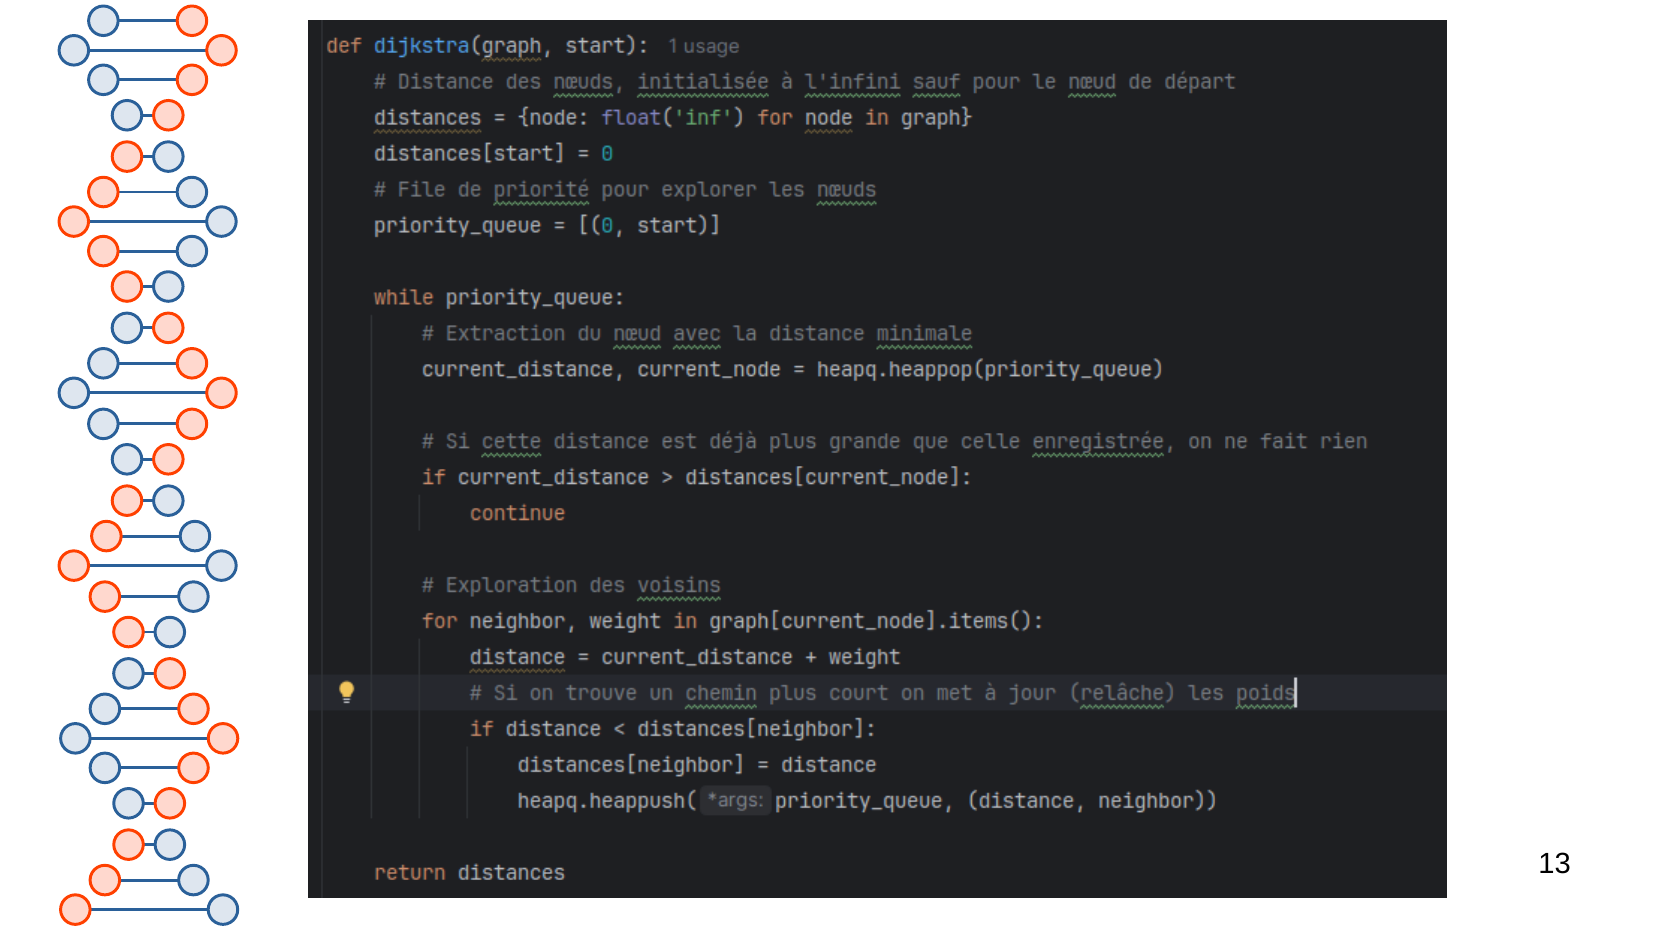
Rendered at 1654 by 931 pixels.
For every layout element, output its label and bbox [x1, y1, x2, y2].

picture [308, 20, 1447, 898]
